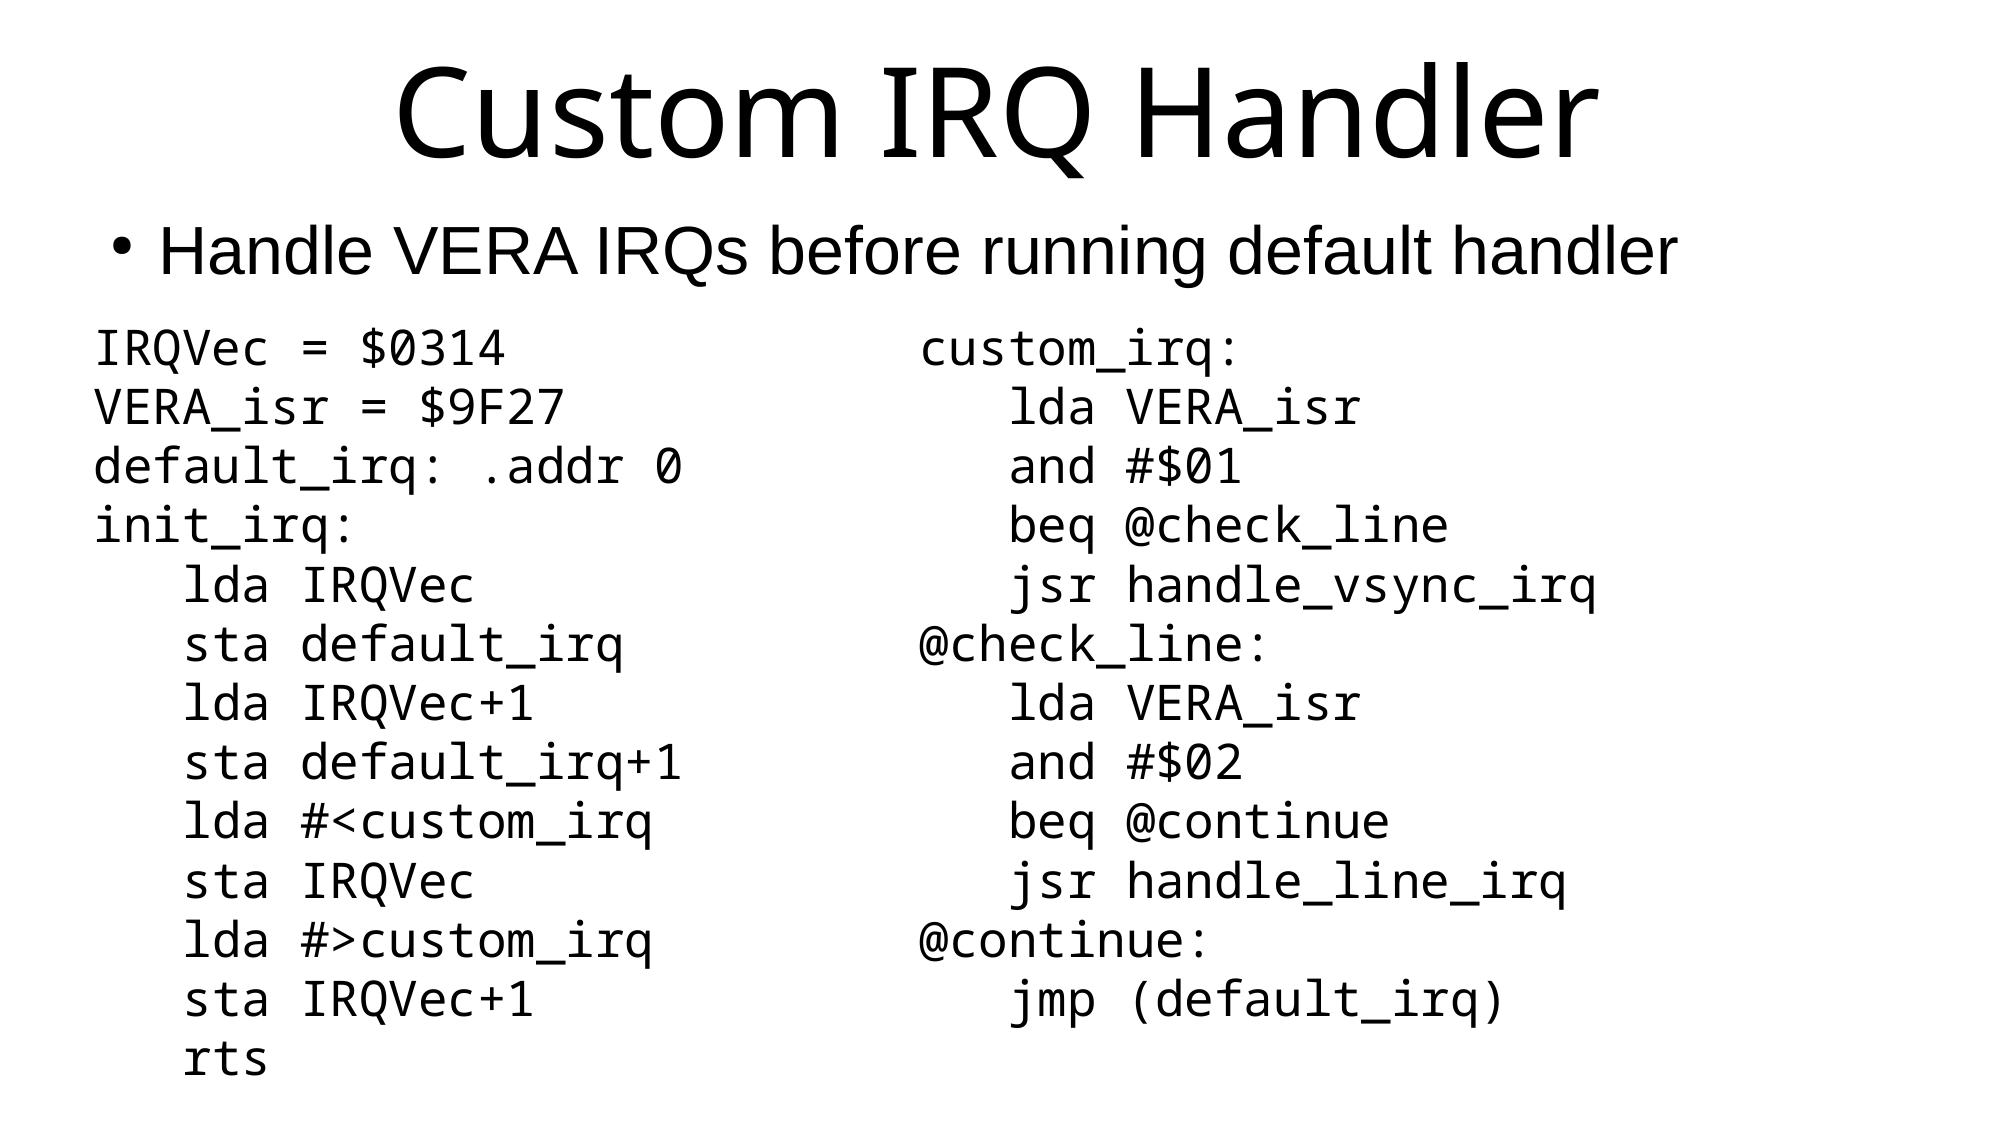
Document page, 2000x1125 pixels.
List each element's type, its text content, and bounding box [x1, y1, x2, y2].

title Custom IRQ Handler [30, 38, 1966, 195]
list Handle VERA IRQs before running default handler IRQVec = $0314 custom_irq: VERA_isr = $9F27 lda VERA_isr default_irq: .addr 0 and #$01 init_irq: beq @check_line lda IRQVec jsr handle_vsync_irq sta default_irq @check_line: lda IRQVec+1 lda VERA_isr sta default_irq+1 and #$02 lda #<custom_irq beq @continue sta IRQVec jsr handle_line_irq lda #>custom_irq @continue: sta IRQVec+1 jmp (default_irq) rts [78, 199, 1921, 1096]
